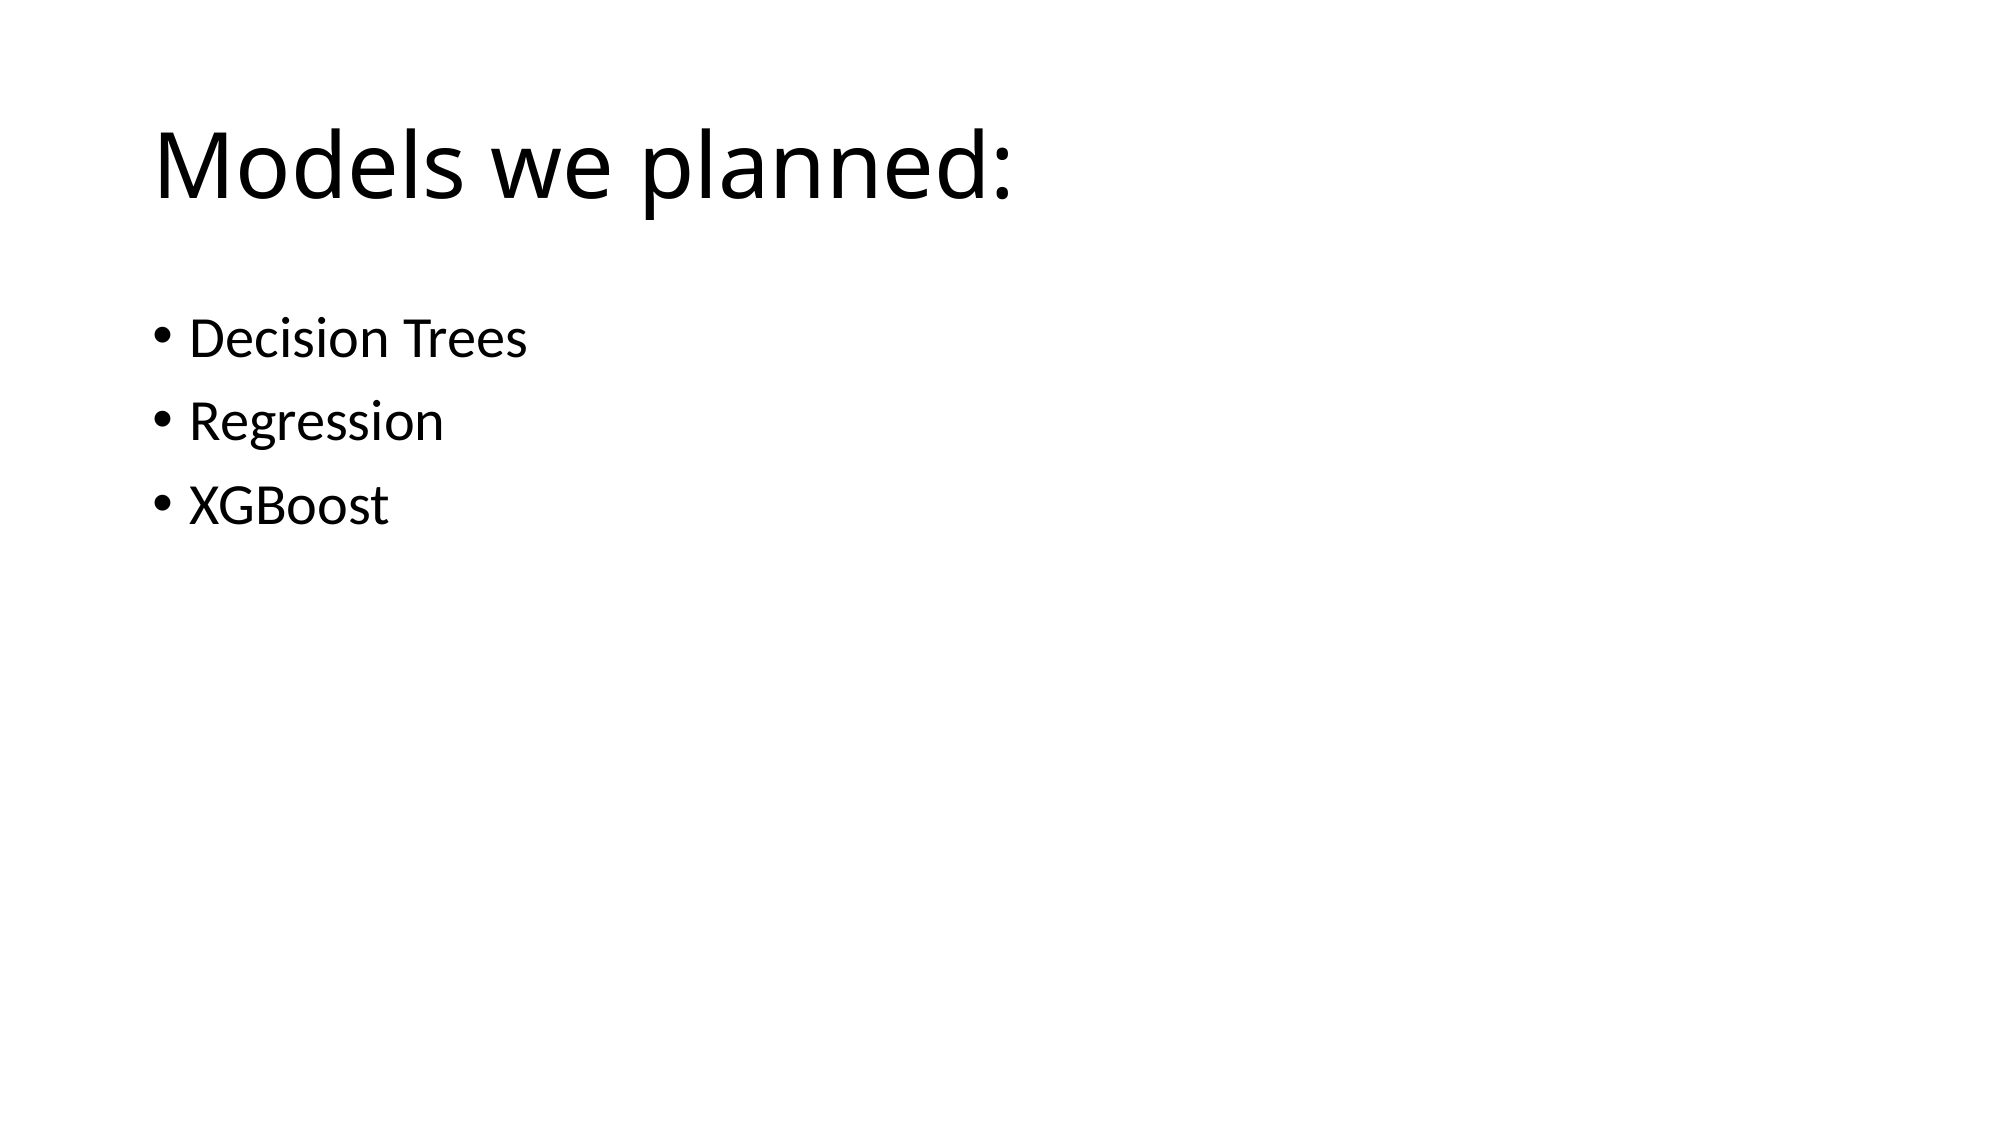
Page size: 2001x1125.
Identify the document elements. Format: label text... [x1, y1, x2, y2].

list Decision Trees Regression XGBoost [137, 299, 1863, 1014]
title Models we planned: [137, 59, 1863, 278]
